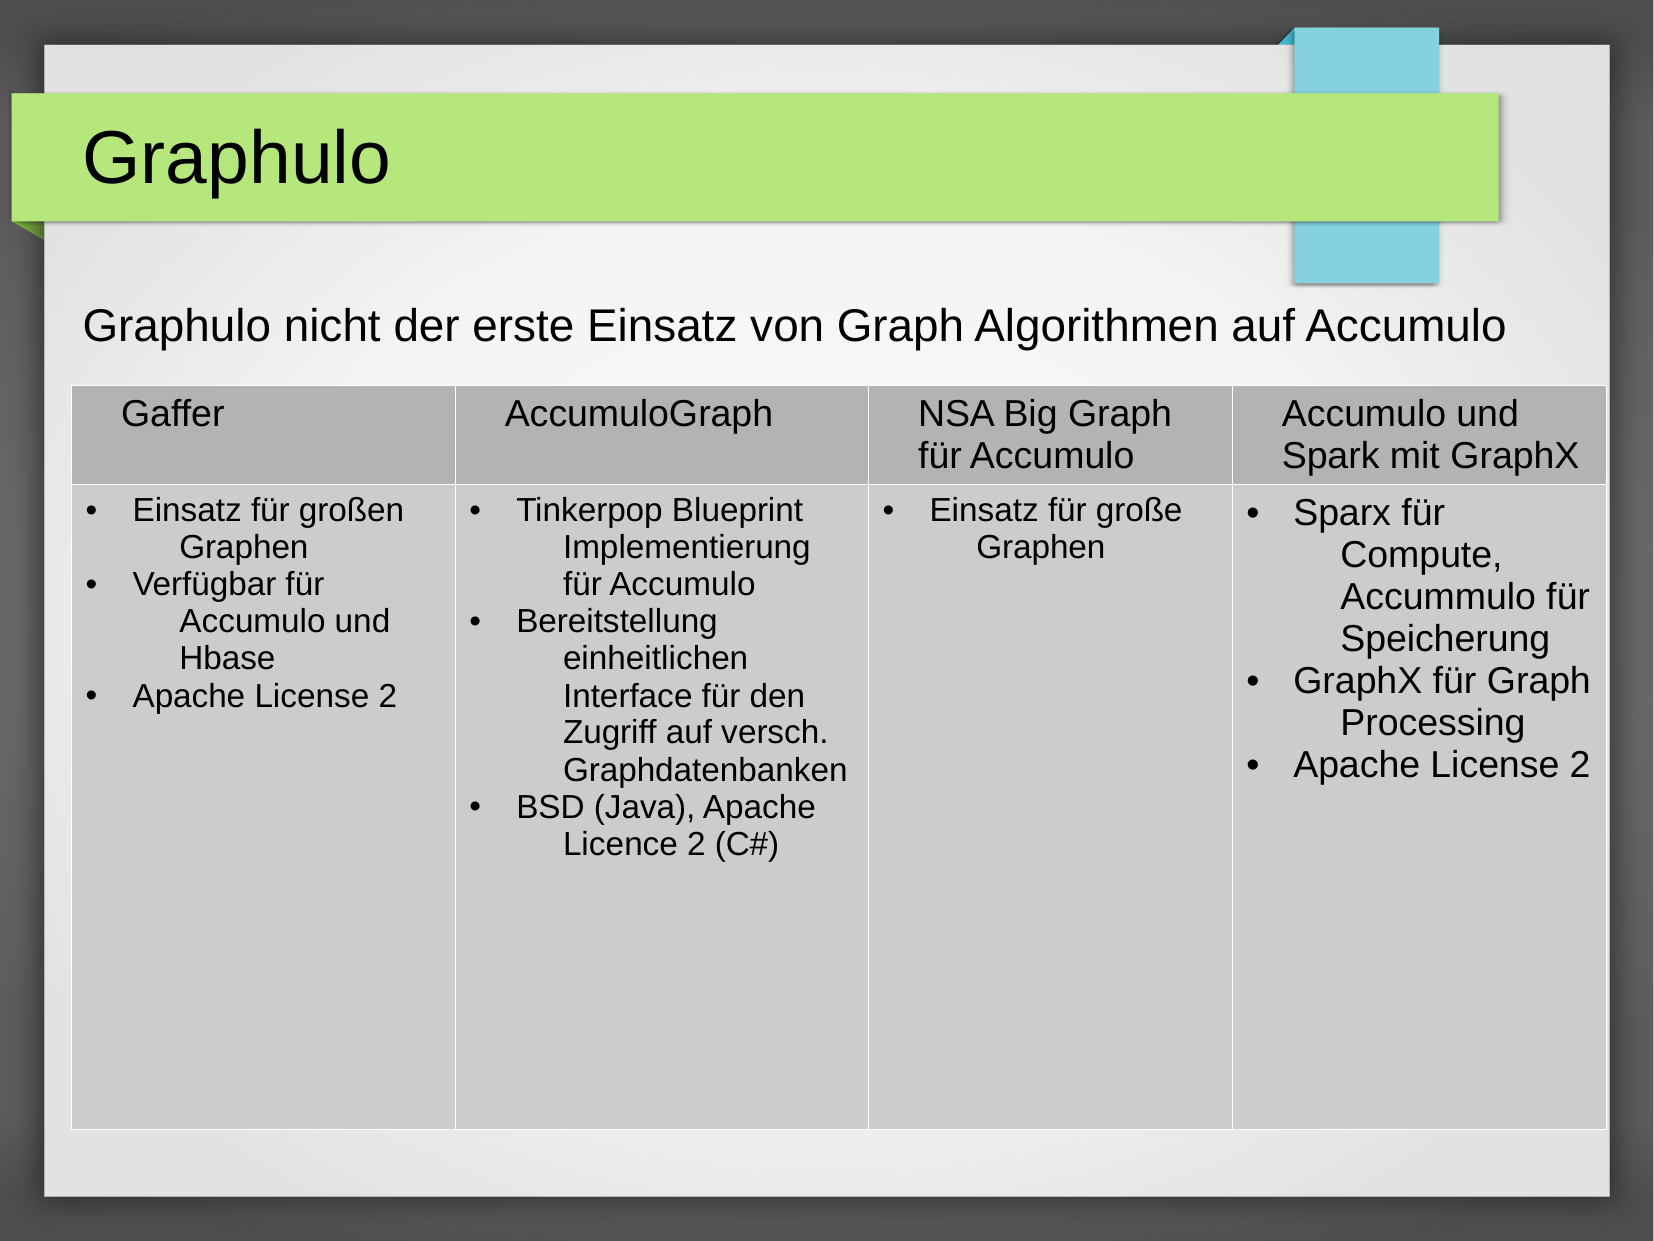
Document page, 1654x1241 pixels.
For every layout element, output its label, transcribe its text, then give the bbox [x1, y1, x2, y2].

table_header Accumulo und Spark mit GraphX [1233, 386, 1606, 484]
table_header AccumuloGraph [456, 386, 868, 484]
table_cell Sparx für Compute, Accummulo für Speicherung GraphX für Graph Processing Apache License 2 [1233, 485, 1606, 1129]
table_cell Einsatz für großen Graphen Verfügbar für Accumulo und Hbase Apache License 2 [72, 485, 455, 1129]
text_box Graphulo nicht der erste Einsatz von Graph Algorithmen auf Accumulo [82, 295, 1571, 385]
table_header Gaffer [72, 386, 455, 484]
table_cell Einsatz für große Graphen [869, 485, 1232, 1129]
text_box Graphulo [82, 94, 1264, 213]
picture [0, 0, 1654, 1241]
table_cell Tinkerpop Blueprint Implementierung für Accumulo Bereitstellung einheitlichen Interface für den Zugriff auf versch. Graphdatenbanken BSD (Java), Apache Licence 2 (C#) [456, 485, 868, 1129]
table_header NSA Big Graph für Accumulo [869, 386, 1232, 484]
